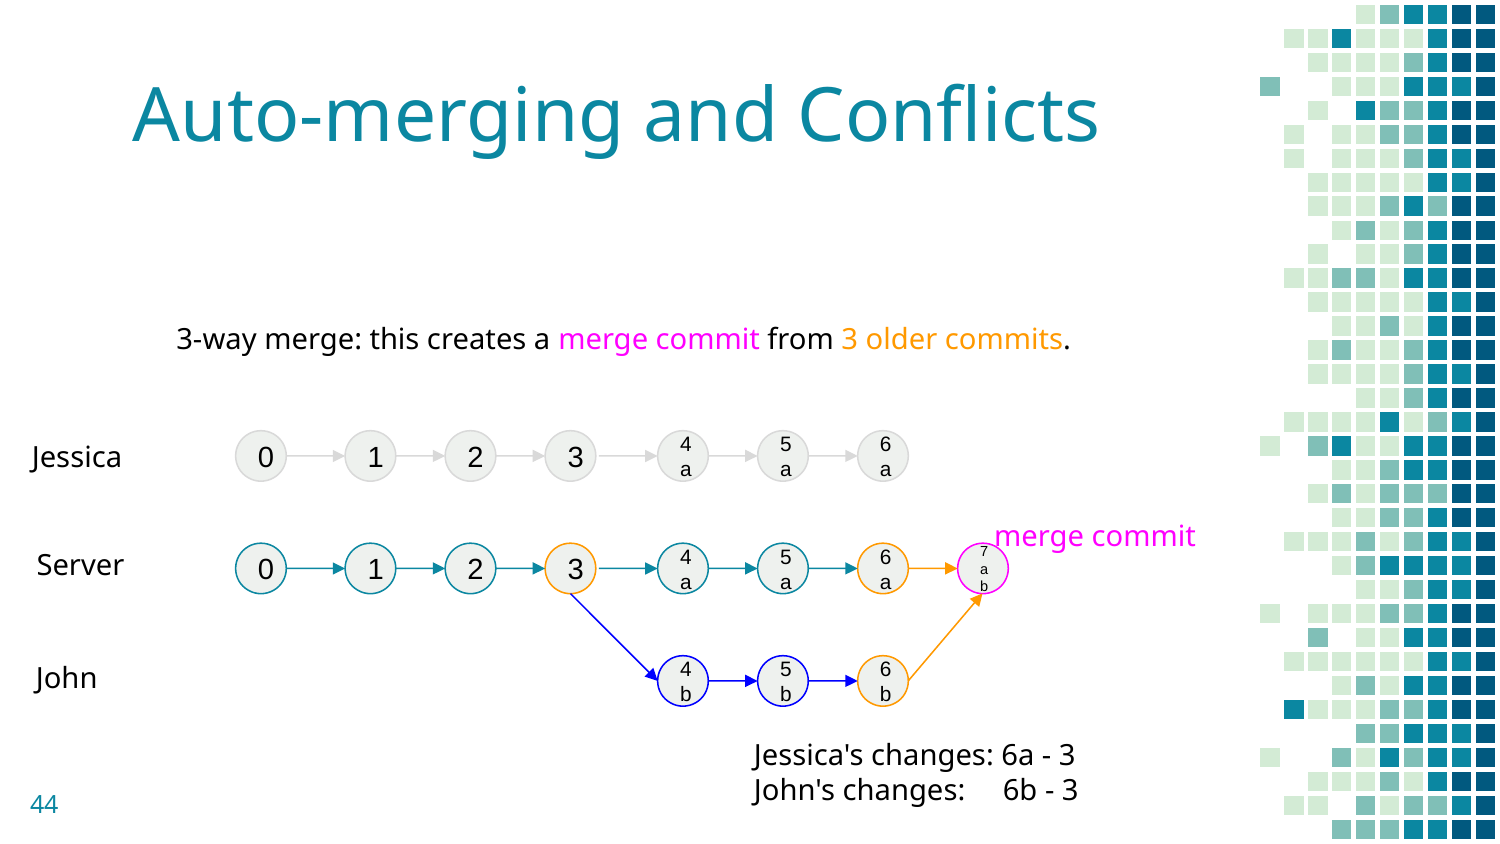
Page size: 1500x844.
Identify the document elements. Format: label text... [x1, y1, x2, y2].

text_box 7ab [957, 543, 1009, 594]
text_box 6a [857, 543, 909, 594]
slide_number <number> [15, 773, 105, 838]
text_box 3-way merge: this creates a merge commit from 3 older commits. [161, 305, 1140, 371]
text_box 3 [545, 430, 596, 482]
text_box Jessica [16, 423, 201, 489]
text_box 6a [857, 430, 909, 482]
title Auto-merging and Conflicts [117, 121, 1227, 262]
text_box Jessica's changes: 6a - 3 John's changes: 6b - 3 [738, 721, 1218, 822]
text_box 1 [345, 543, 396, 594]
text_box 2 [445, 543, 496, 594]
text_box 3 [545, 543, 596, 594]
text_box 0 [235, 430, 287, 482]
text_box 6b [857, 655, 909, 707]
text_box merge commit [979, 502, 1458, 568]
text_box John [20, 643, 205, 709]
text_box 5a [757, 430, 809, 482]
text_box 4b [657, 655, 709, 707]
text_box 1 [345, 430, 396, 482]
text_box 4a [657, 430, 709, 482]
text_box Server [21, 531, 206, 597]
text_box 2 [445, 430, 496, 482]
text_box 4a [657, 543, 709, 594]
text_box 5a [757, 543, 809, 594]
text_box 0 [235, 543, 287, 594]
text_box 5b [757, 655, 809, 707]
